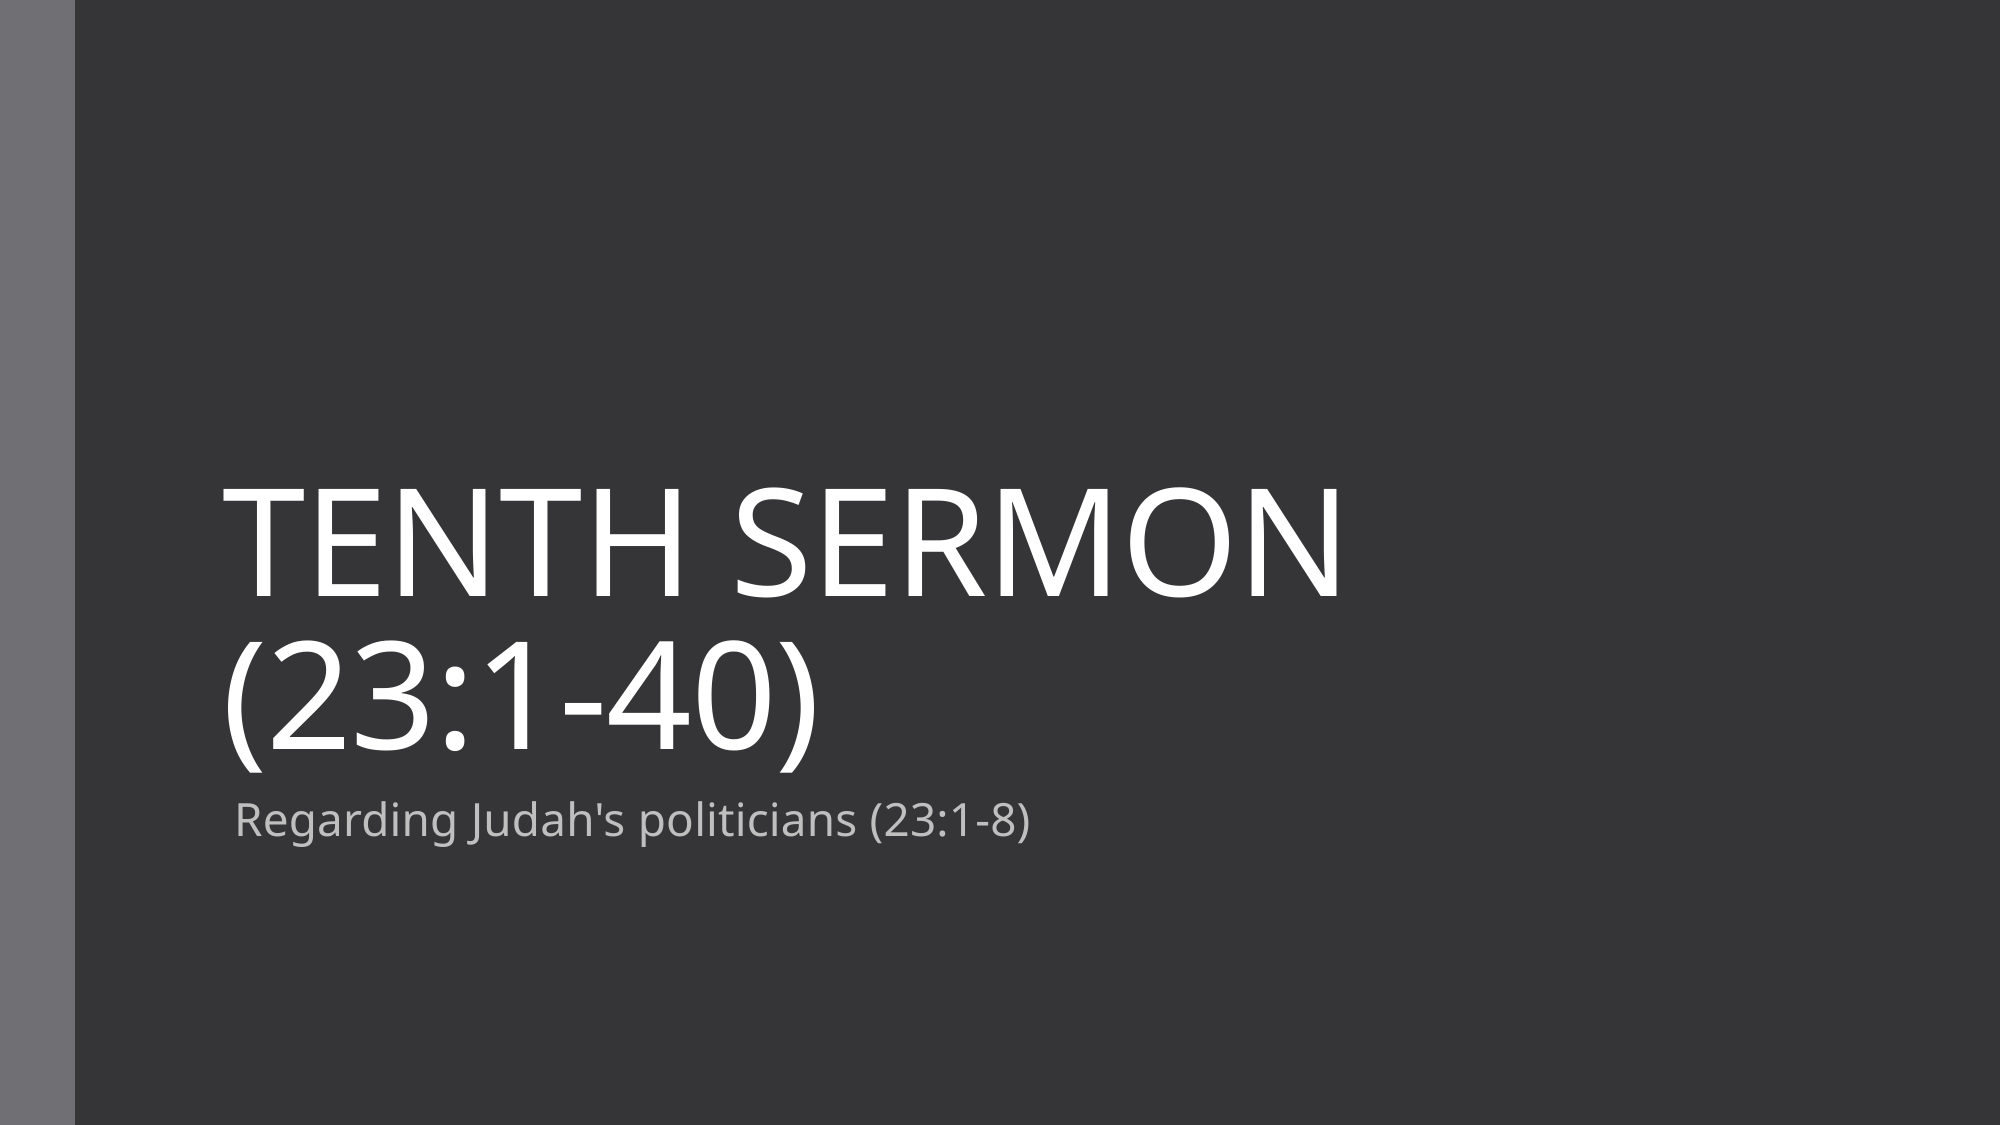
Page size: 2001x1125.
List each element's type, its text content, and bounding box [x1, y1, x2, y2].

title TENTH SERMON (23:1-40) [206, 124, 1752, 787]
subtitle Regarding Judah's politicians (23:1-8) [206, 787, 1752, 1066]
